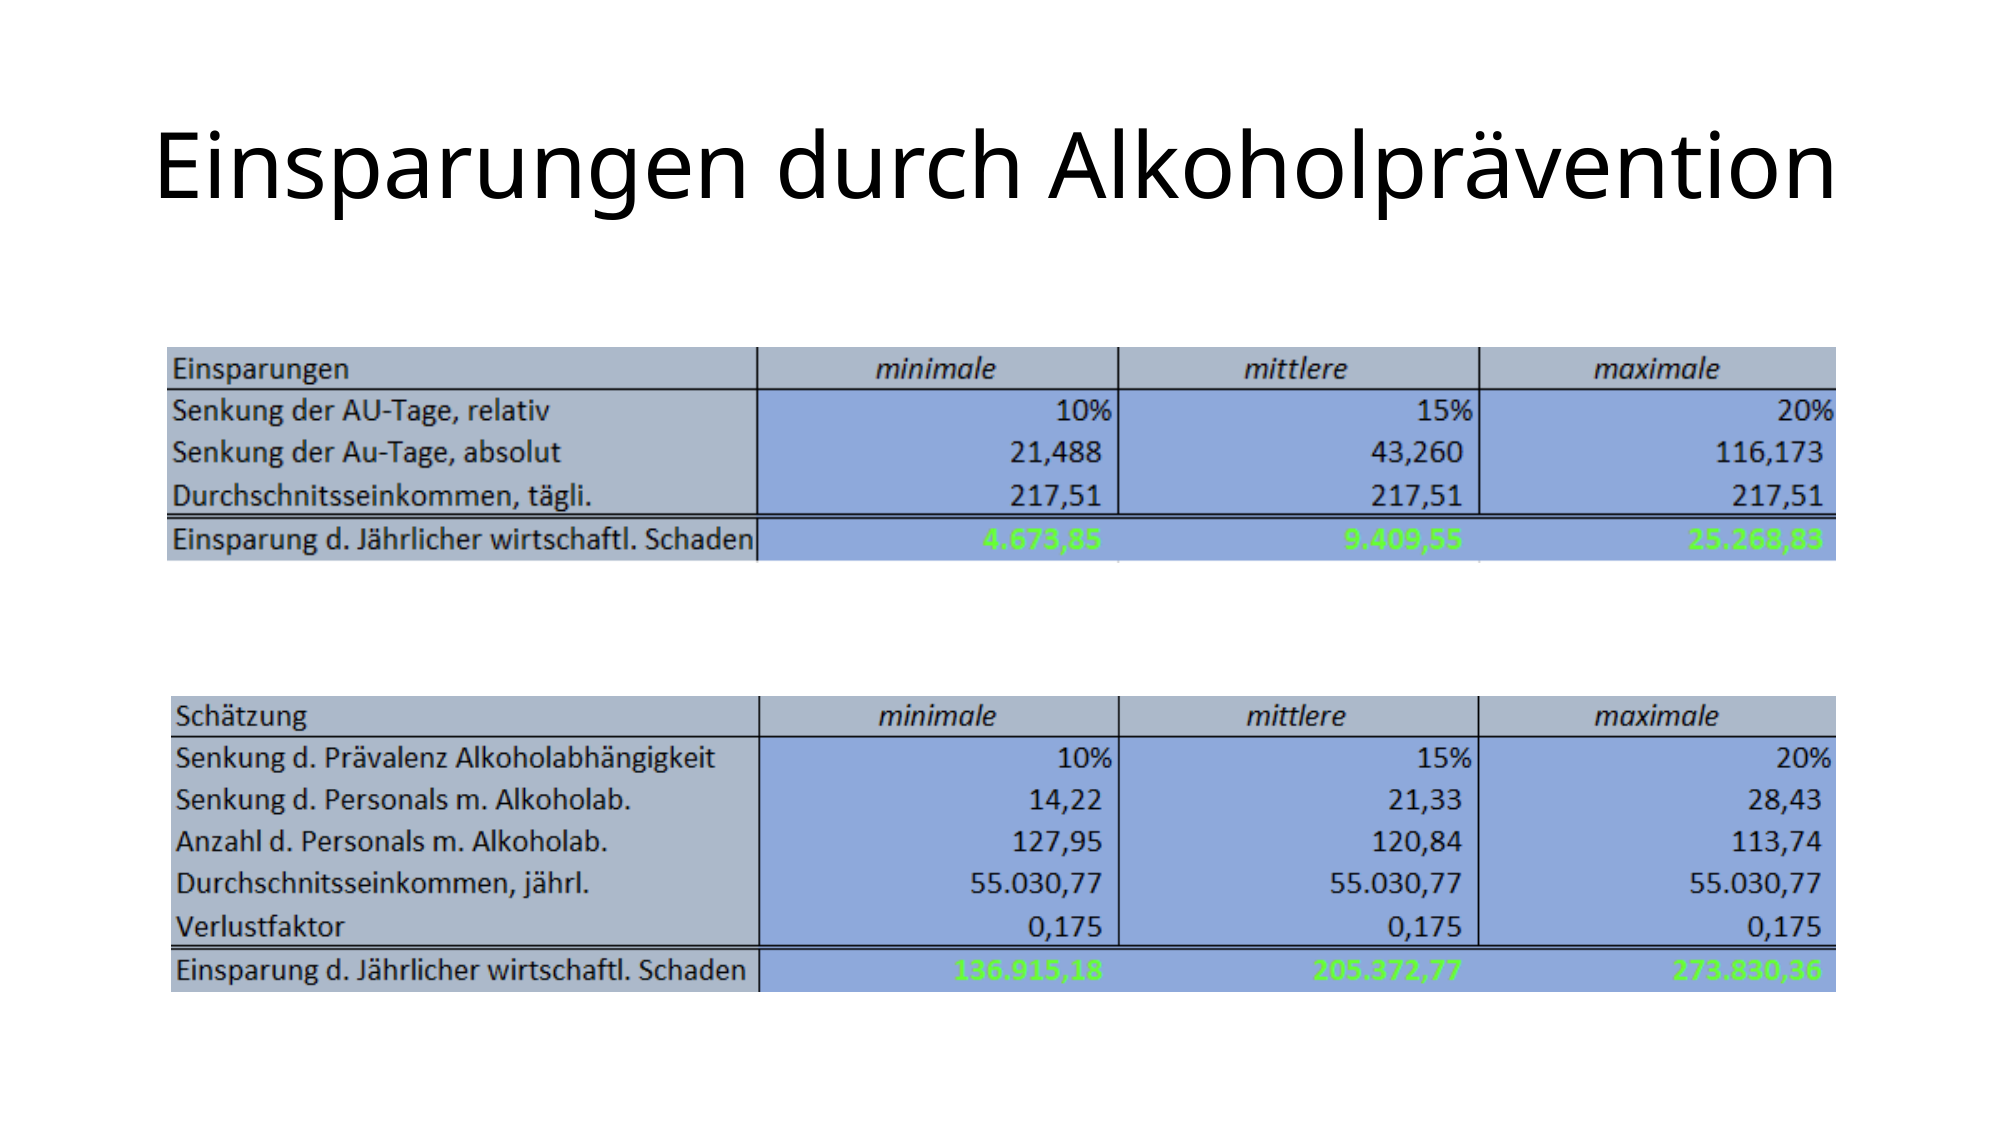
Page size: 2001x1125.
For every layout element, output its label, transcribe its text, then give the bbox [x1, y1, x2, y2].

picture [171, 696, 1836, 992]
picture [167, 347, 1836, 563]
title Einsparungen durch Alkoholprävention [137, 59, 1863, 278]
